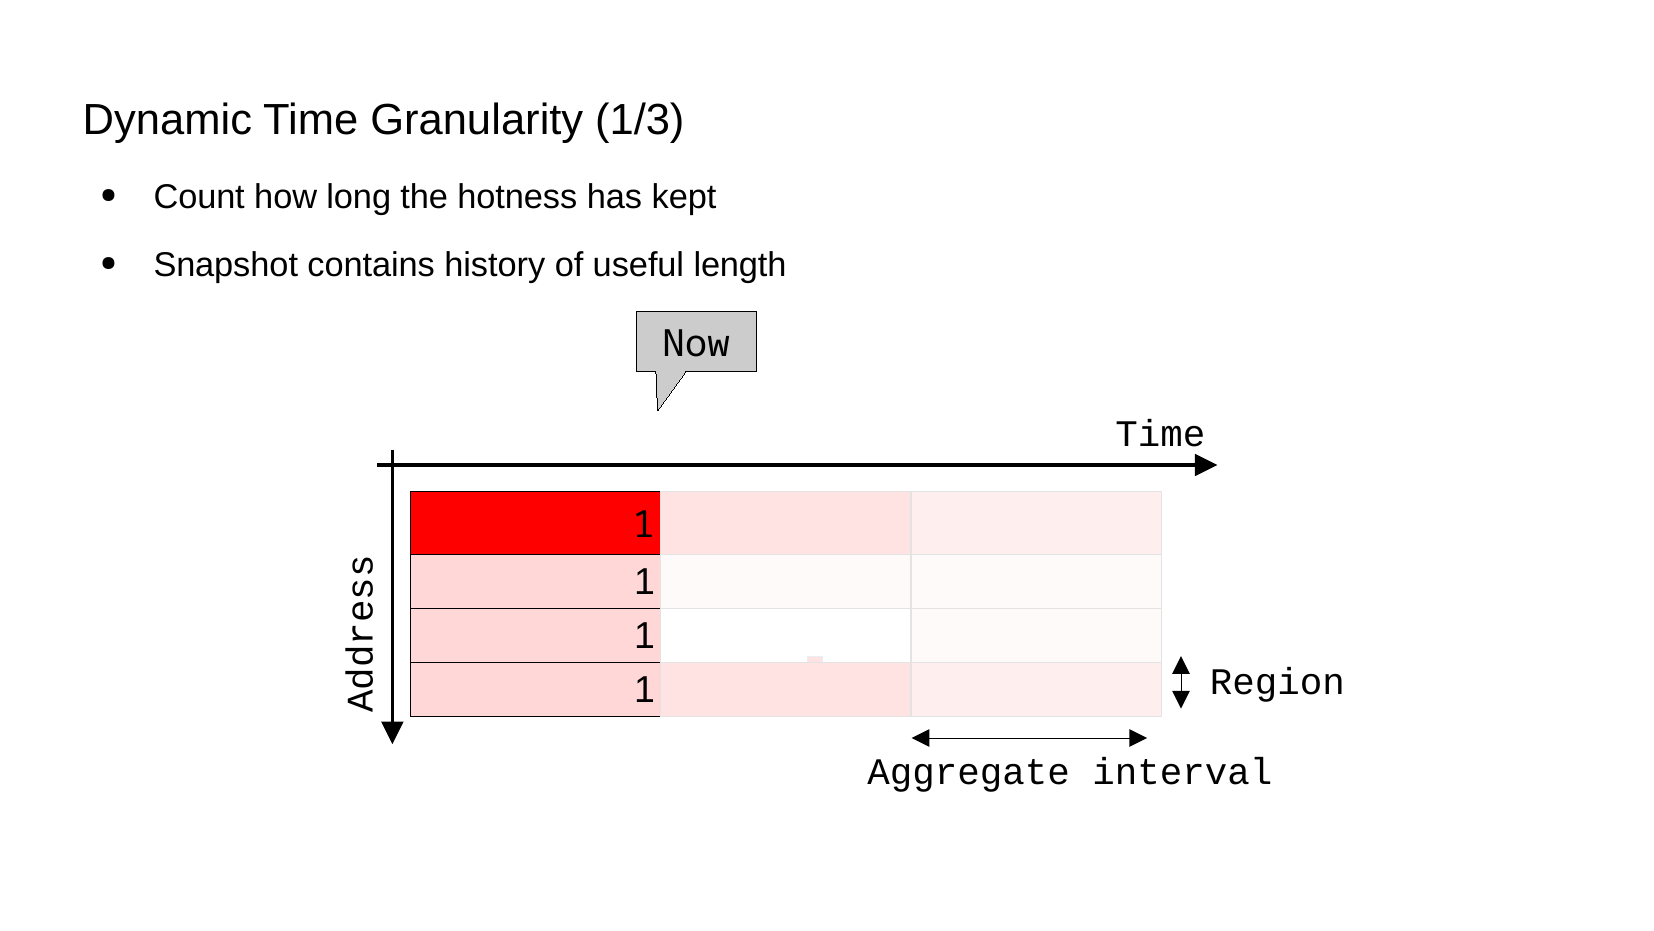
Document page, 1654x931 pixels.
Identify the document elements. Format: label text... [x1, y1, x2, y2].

table_cell 1 [411, 663, 660, 716]
list Count how long the hotness has kept Snapshot contains history of useful length [82, 177, 1571, 833]
text_box Aggregate interval [852, 746, 1288, 804]
table_header 1 [411, 492, 660, 554]
text_box Region [1195, 656, 1360, 714]
title Dynamic Time Granularity (1/3) [82, 81, 1571, 157]
text_box Time [1100, 408, 1221, 466]
table_cell 1 [411, 555, 660, 608]
text_box [660, 480, 1171, 721]
table_cell 1 [411, 609, 660, 662]
text_box Address [333, 525, 434, 728]
text_box Now [636, 311, 757, 411]
